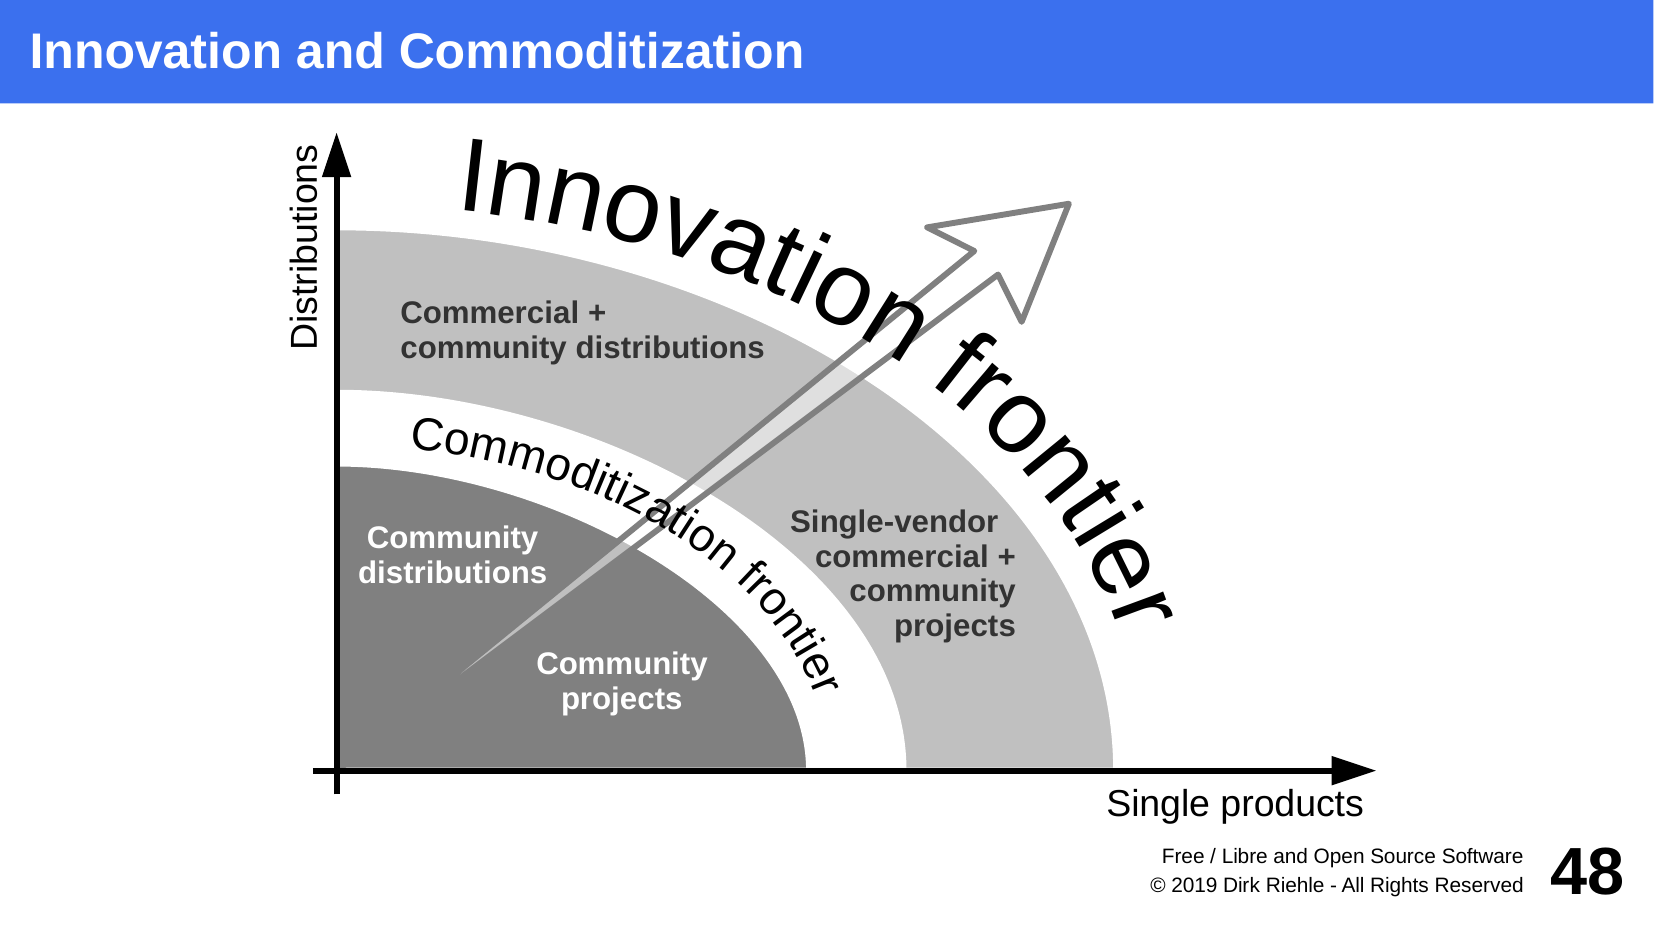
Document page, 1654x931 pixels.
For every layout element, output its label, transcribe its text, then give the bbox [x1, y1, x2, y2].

title Innovation and Commoditization [0, 0, 1654, 104]
text_box [340, 634, 727, 768]
text_box [911, 203, 1069, 338]
text_box Community distributions [340, 508, 573, 634]
text_box [1029, 524, 1117, 768]
text_box Single products [336, 771, 1376, 842]
text_box Single-vendor commercial + community projects [727, 375, 1029, 768]
text_box Single-vendor commercial + community projects [997, 404, 1029, 444]
text_box Community projects [501, 634, 727, 752]
text_box [839, 307, 914, 375]
text_box [340, 227, 727, 634]
text_box Distributions [265, 132, 336, 771]
text_box Commercial + community distributions [388, 267, 839, 393]
